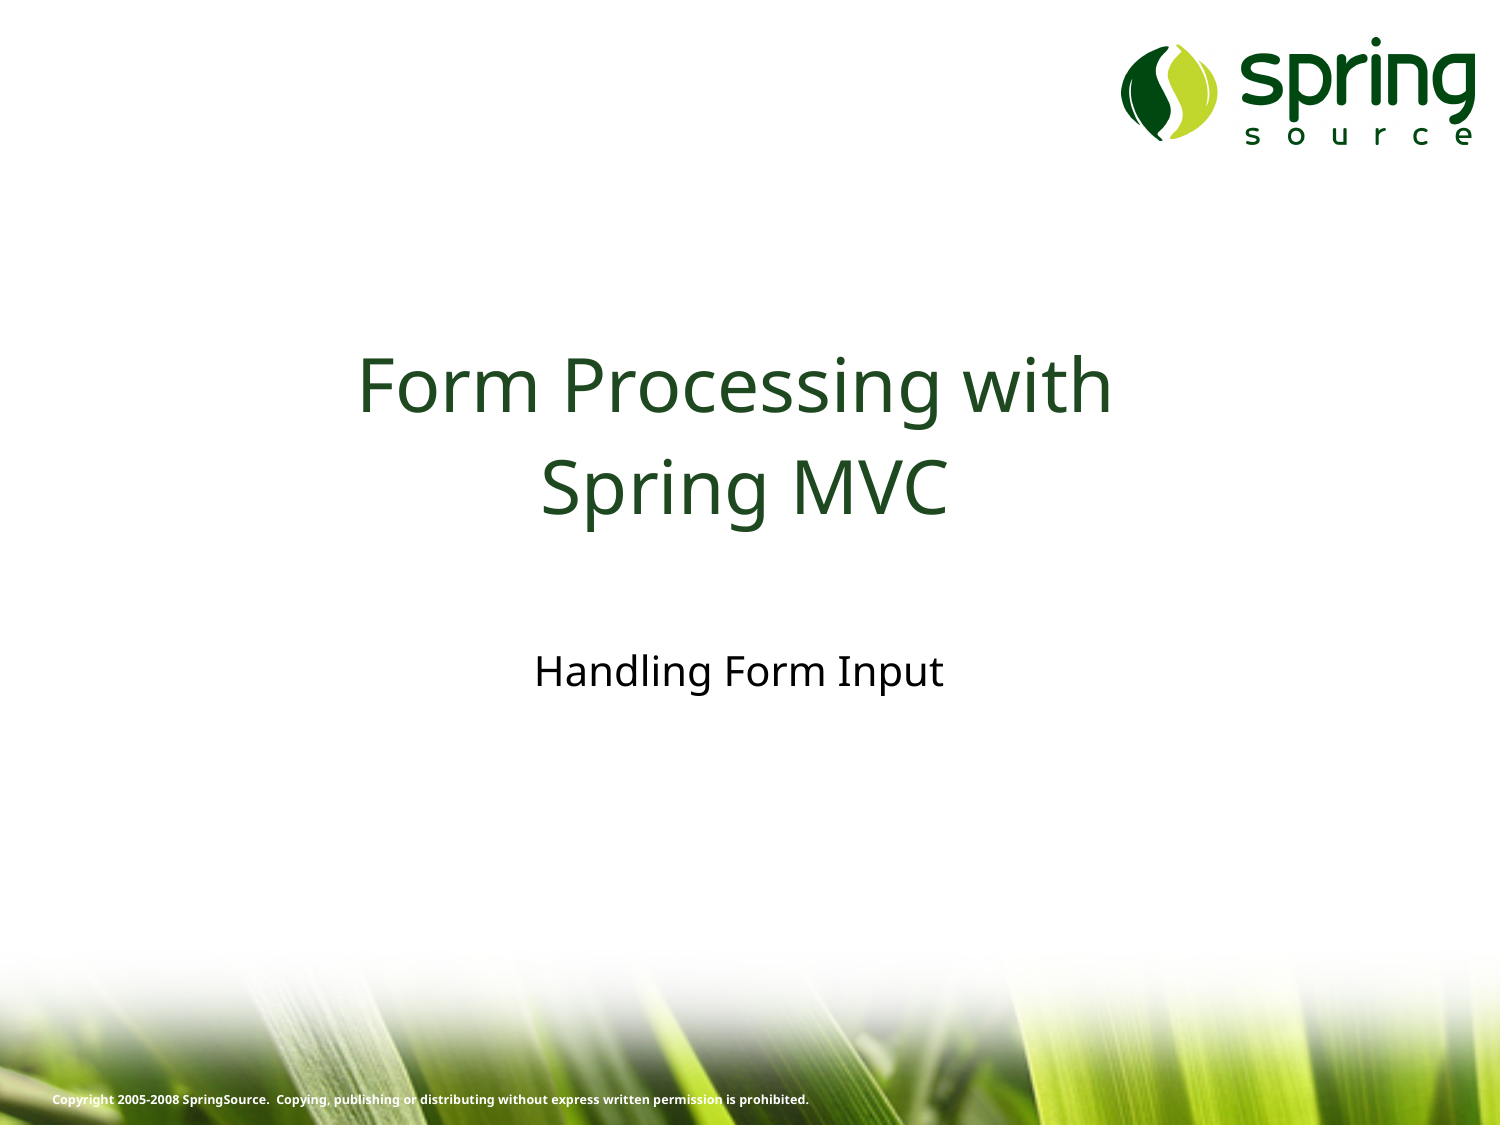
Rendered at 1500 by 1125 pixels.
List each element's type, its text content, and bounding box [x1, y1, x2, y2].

picture [0, 944, 1500, 1125]
picture [1121, 37, 1475, 145]
subtitle Handling Form Input [214, 499, 1265, 788]
title Form Processing with Spring MVC [107, 335, 1383, 534]
